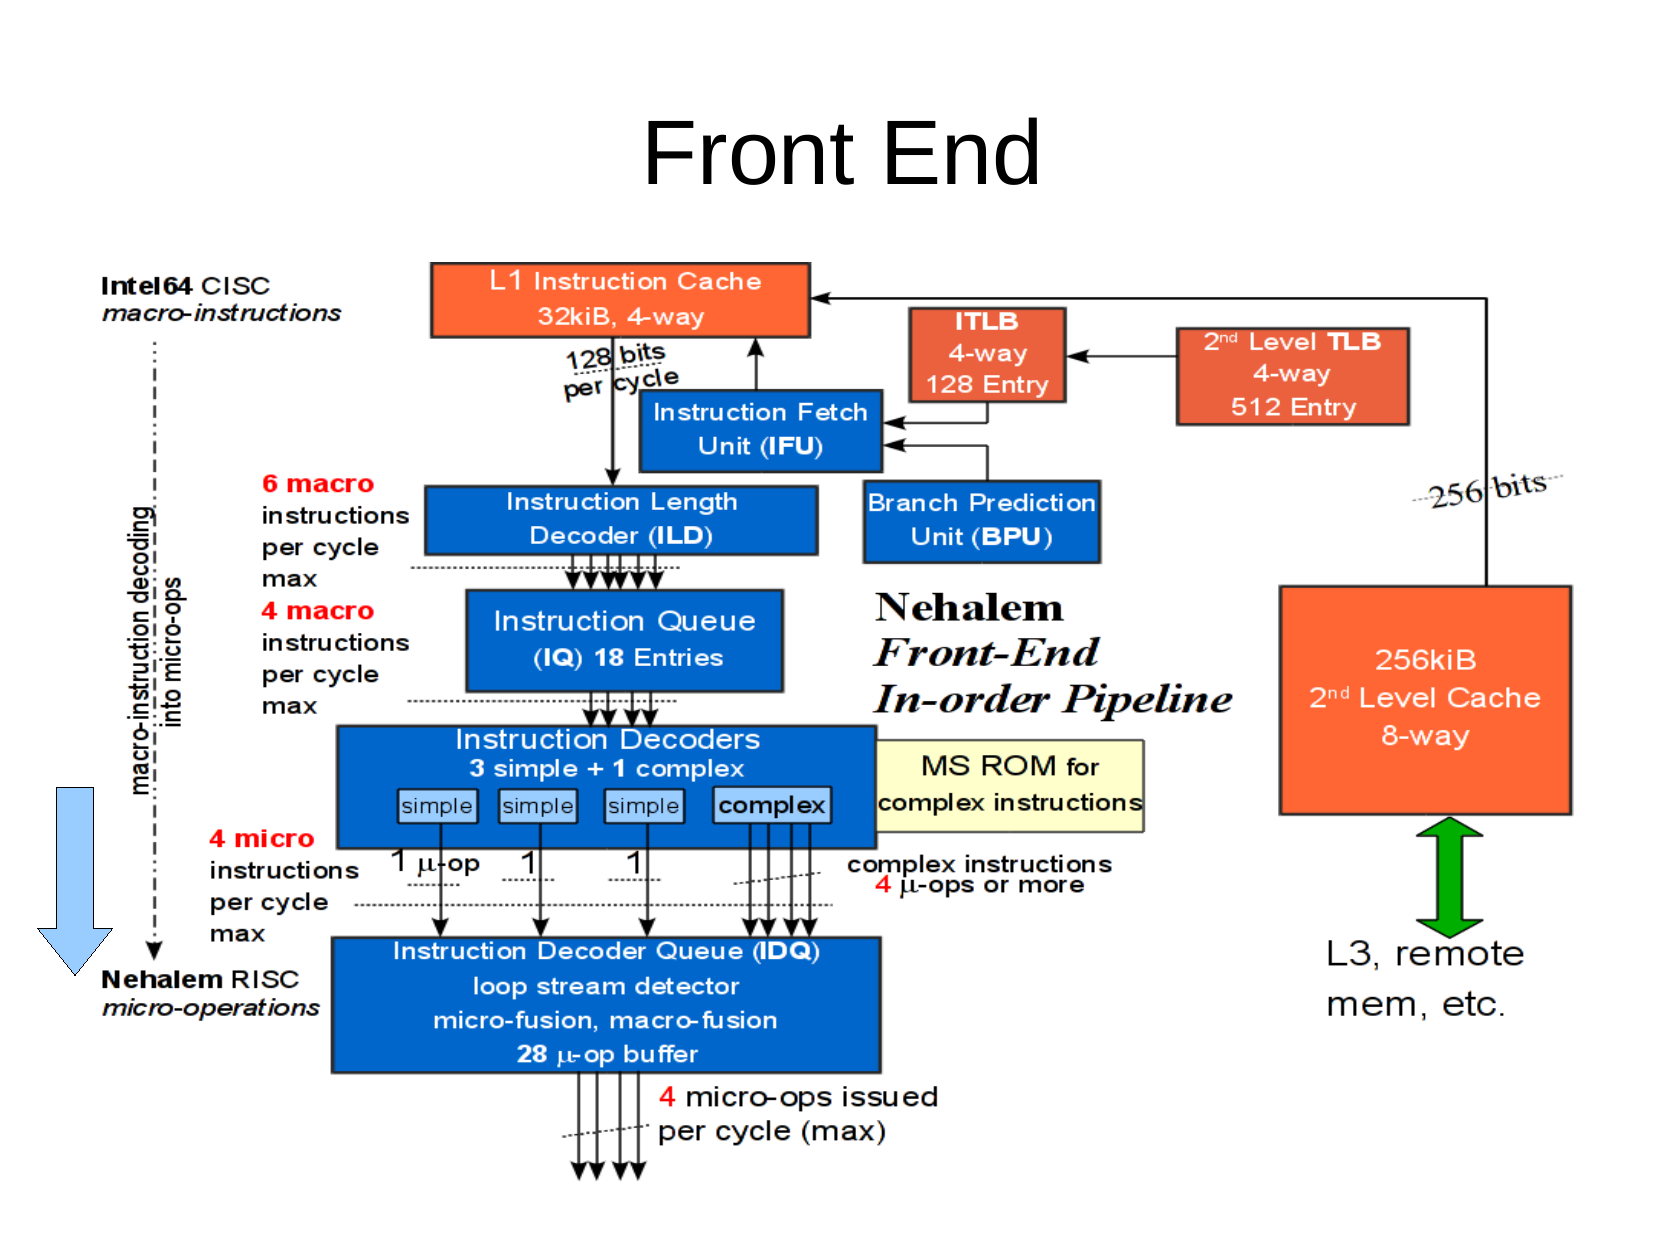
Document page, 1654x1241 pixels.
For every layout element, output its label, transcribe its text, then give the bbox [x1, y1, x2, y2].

picture [86, 262, 1574, 1182]
title Front End [82, 49, 1571, 257]
text_box [37, 787, 113, 976]
